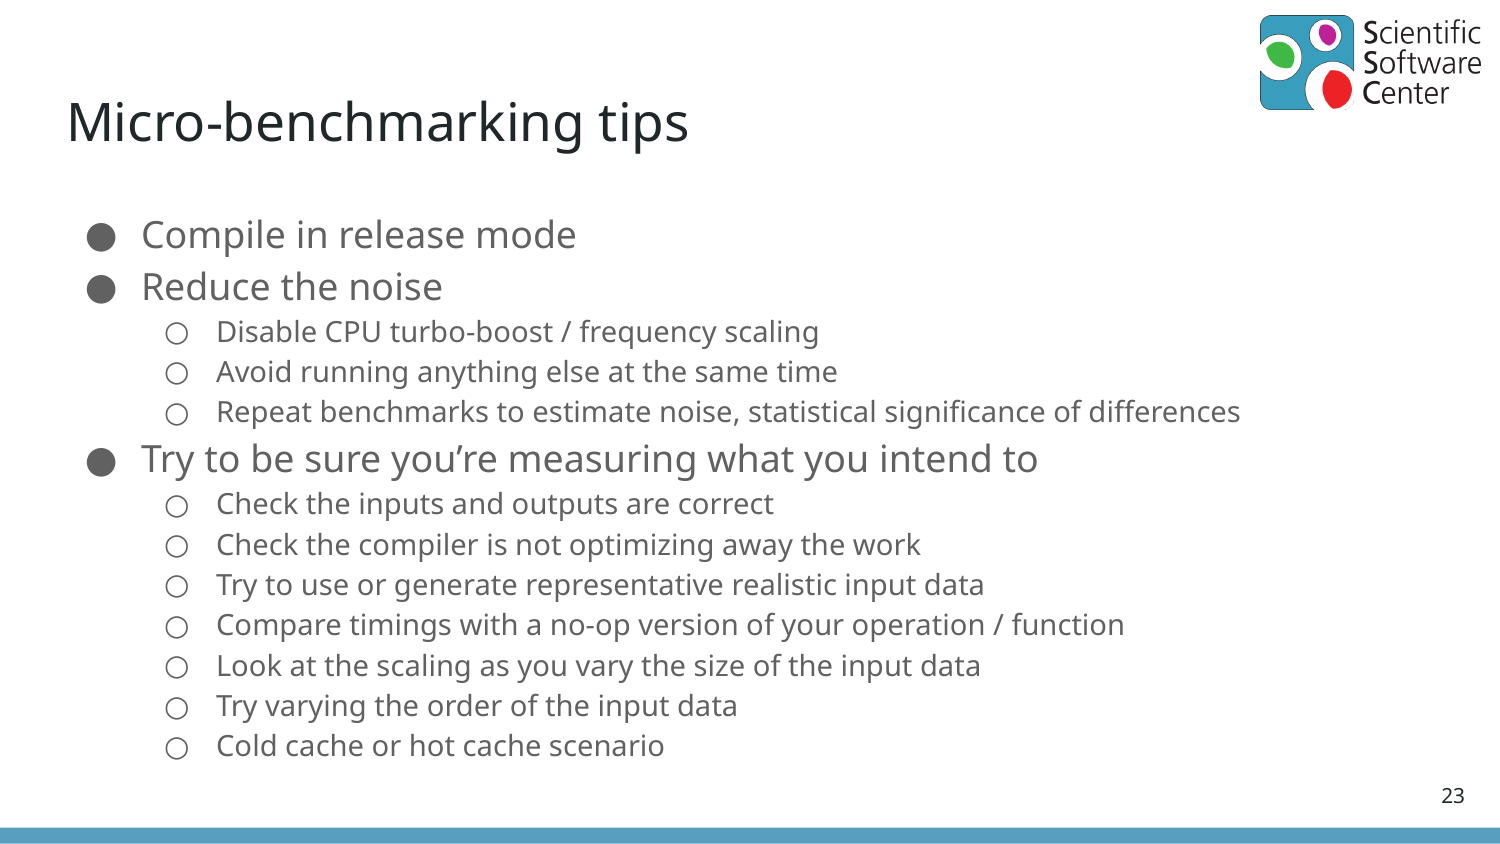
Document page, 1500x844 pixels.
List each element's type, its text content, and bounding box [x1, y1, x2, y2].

picture [1260, 15, 1481, 110]
title Micro-benchmarking tips [51, 72, 1449, 167]
slide_number <number> [1389, 764, 1480, 830]
list Compile in release mode Reduce the noise Disable CPU turbo-boost / frequency scaling Avoid running anything else at the same time Repeat benchmarks to estimate noise, statistical significance of differences Try to be sure you’re measuring what you intend to Check the inputs and outputs are correct Check the compiler is not optimizing away the work Try to use or generate representative realistic input data Compare timings with a no-op version of your operation / function Look at the scaling as you vary the size of the input data Try varying the order of the input data Cold cache or hot cache scenario [51, 189, 1449, 784]
